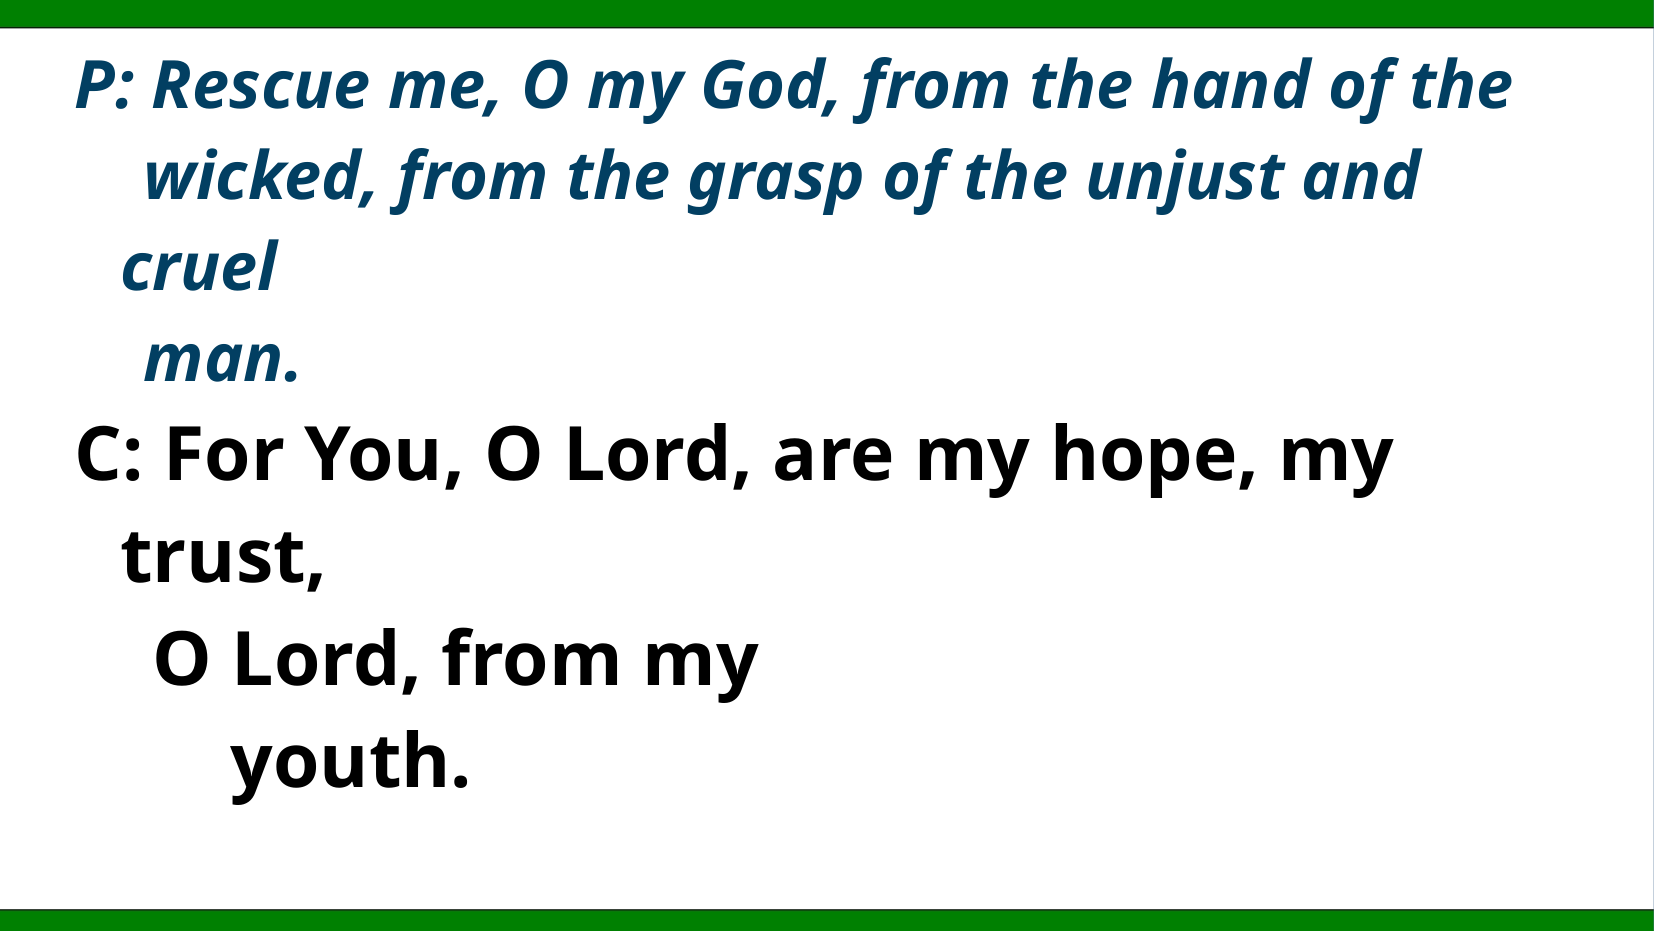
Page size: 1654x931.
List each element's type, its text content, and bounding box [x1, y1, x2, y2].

text_box P: Rescue me, O my God, from the hand of the wicked, from the grasp of the unjust and cruel man. C: For You, O Lord, are my hope, my trust, O Lord, from my youth. [60, 30, 1576, 611]
picture [0, 0, 1654, 931]
